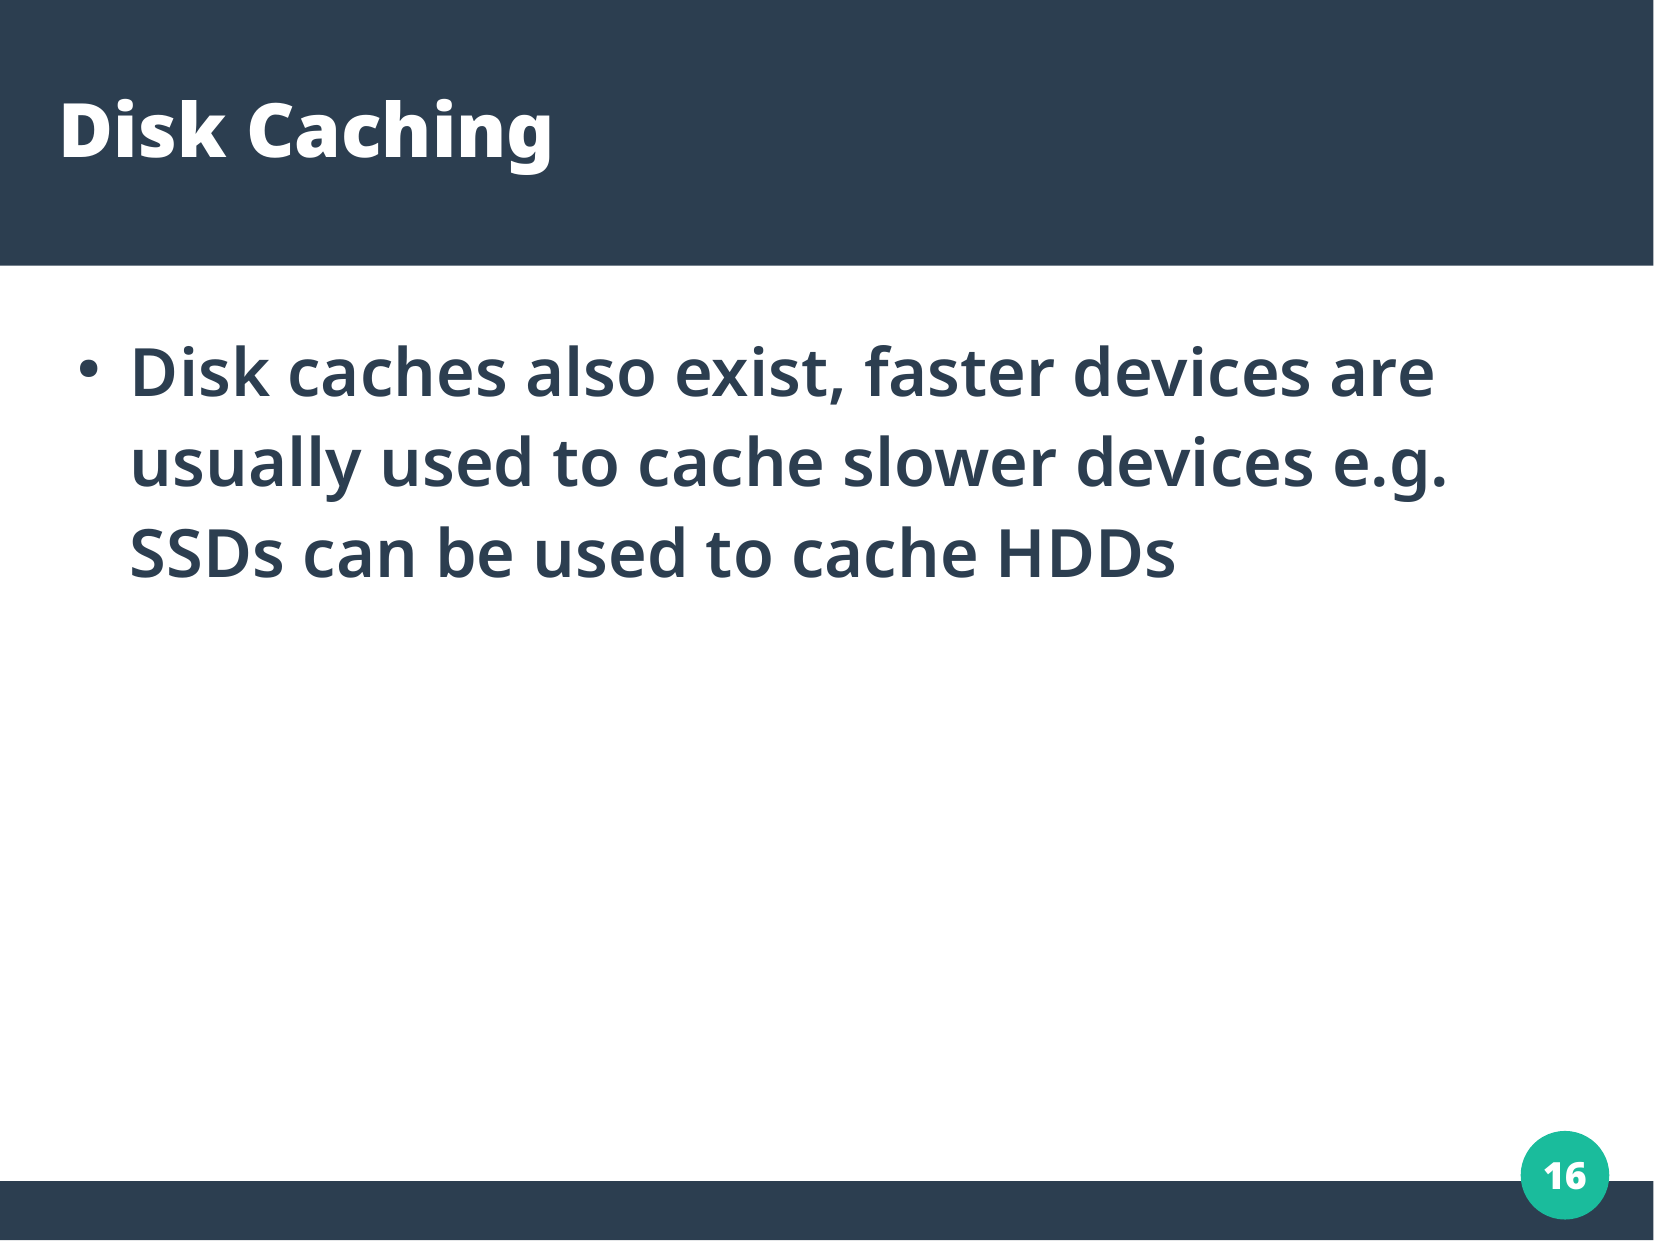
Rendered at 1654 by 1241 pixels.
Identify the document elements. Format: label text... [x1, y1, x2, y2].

list Disk caches also exist, faster devices are usually used to cache slower devices e.g. SSDs can be used to cache HDDs [59, 324, 1595, 1152]
title Disk Caching [59, 49, 1595, 207]
